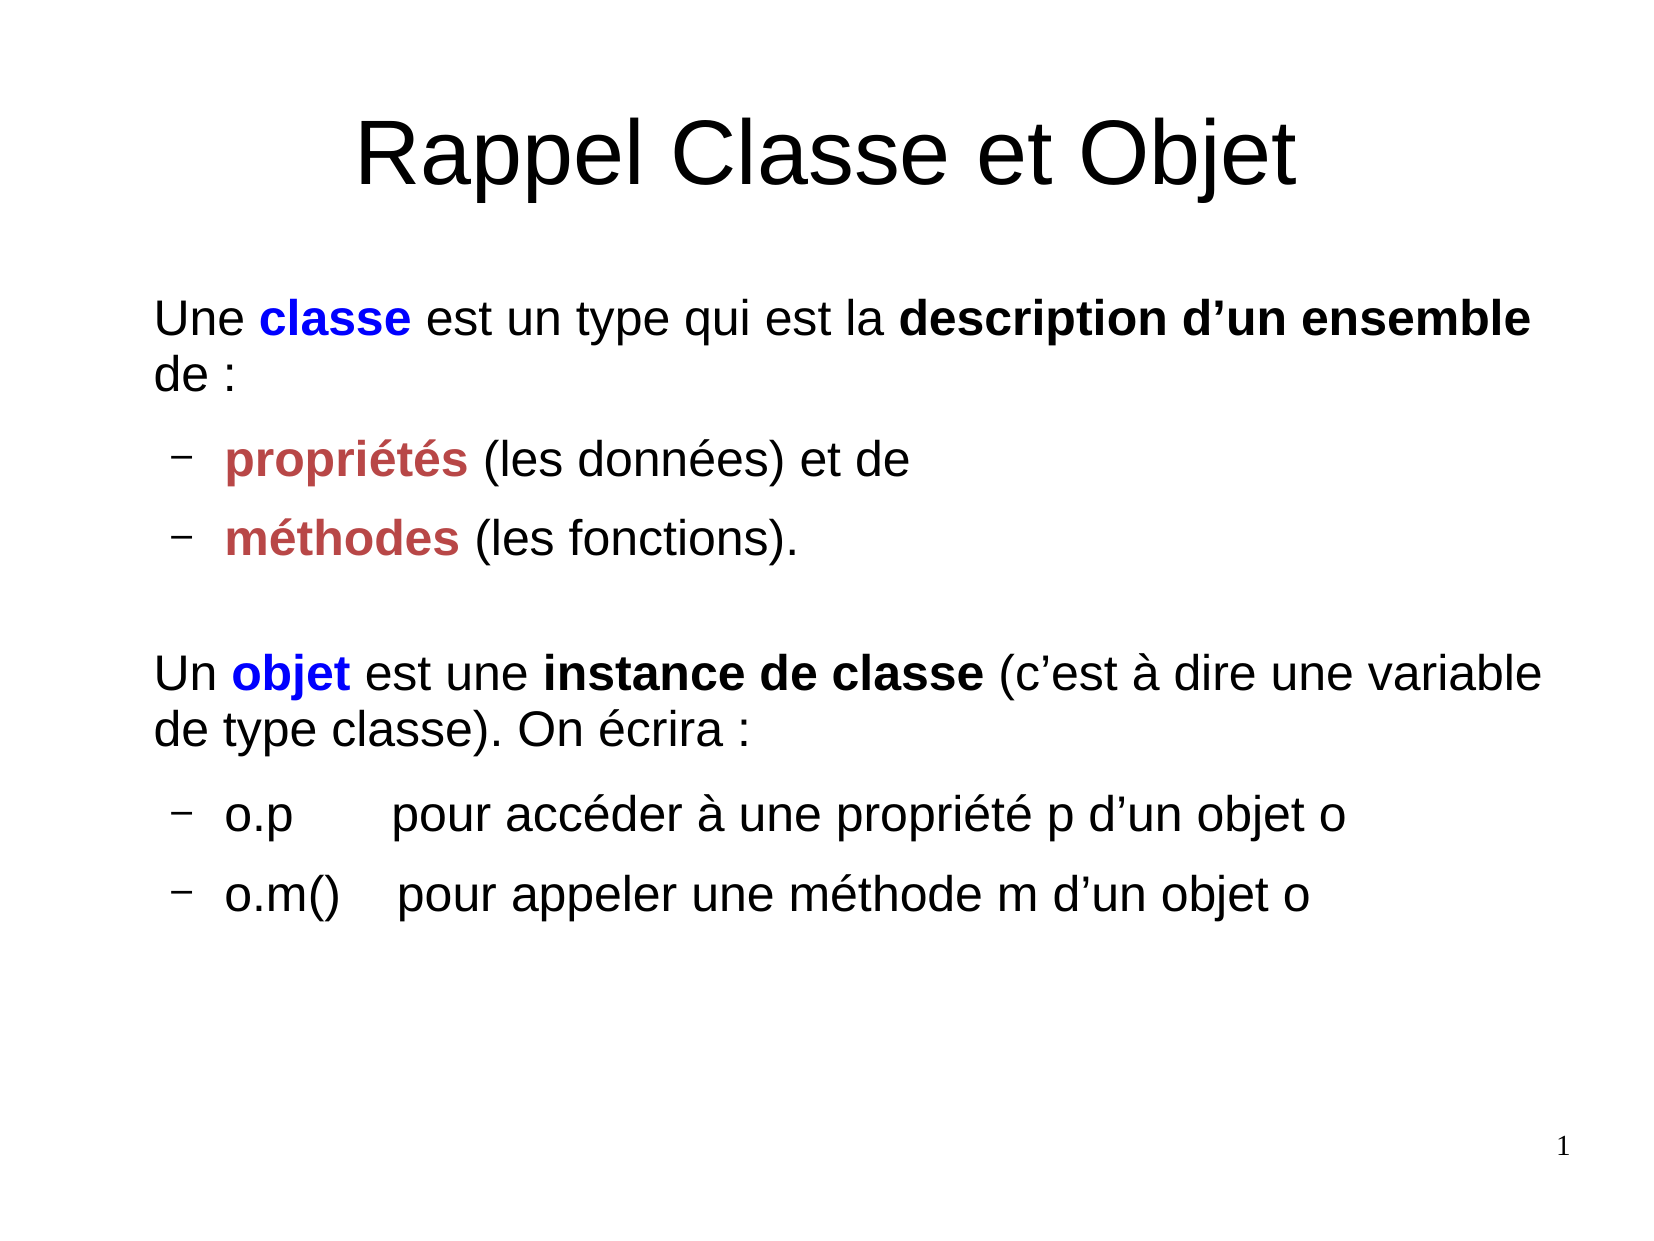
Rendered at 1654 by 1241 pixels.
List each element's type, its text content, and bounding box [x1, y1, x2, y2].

title Rappel Classe et Objet [82, 49, 1571, 257]
list Une classe est un type qui est la description d’un ensemble de : propriétés (les données) et de méthodes (les fonctions). Un objet est une instance de classe (c’est à dire une variable de type classe). On écrira : o.p pour accéder à une propriété p d’un objet o o.m() pour appeler une méthode m d’un objet o [82, 290, 1571, 1109]
